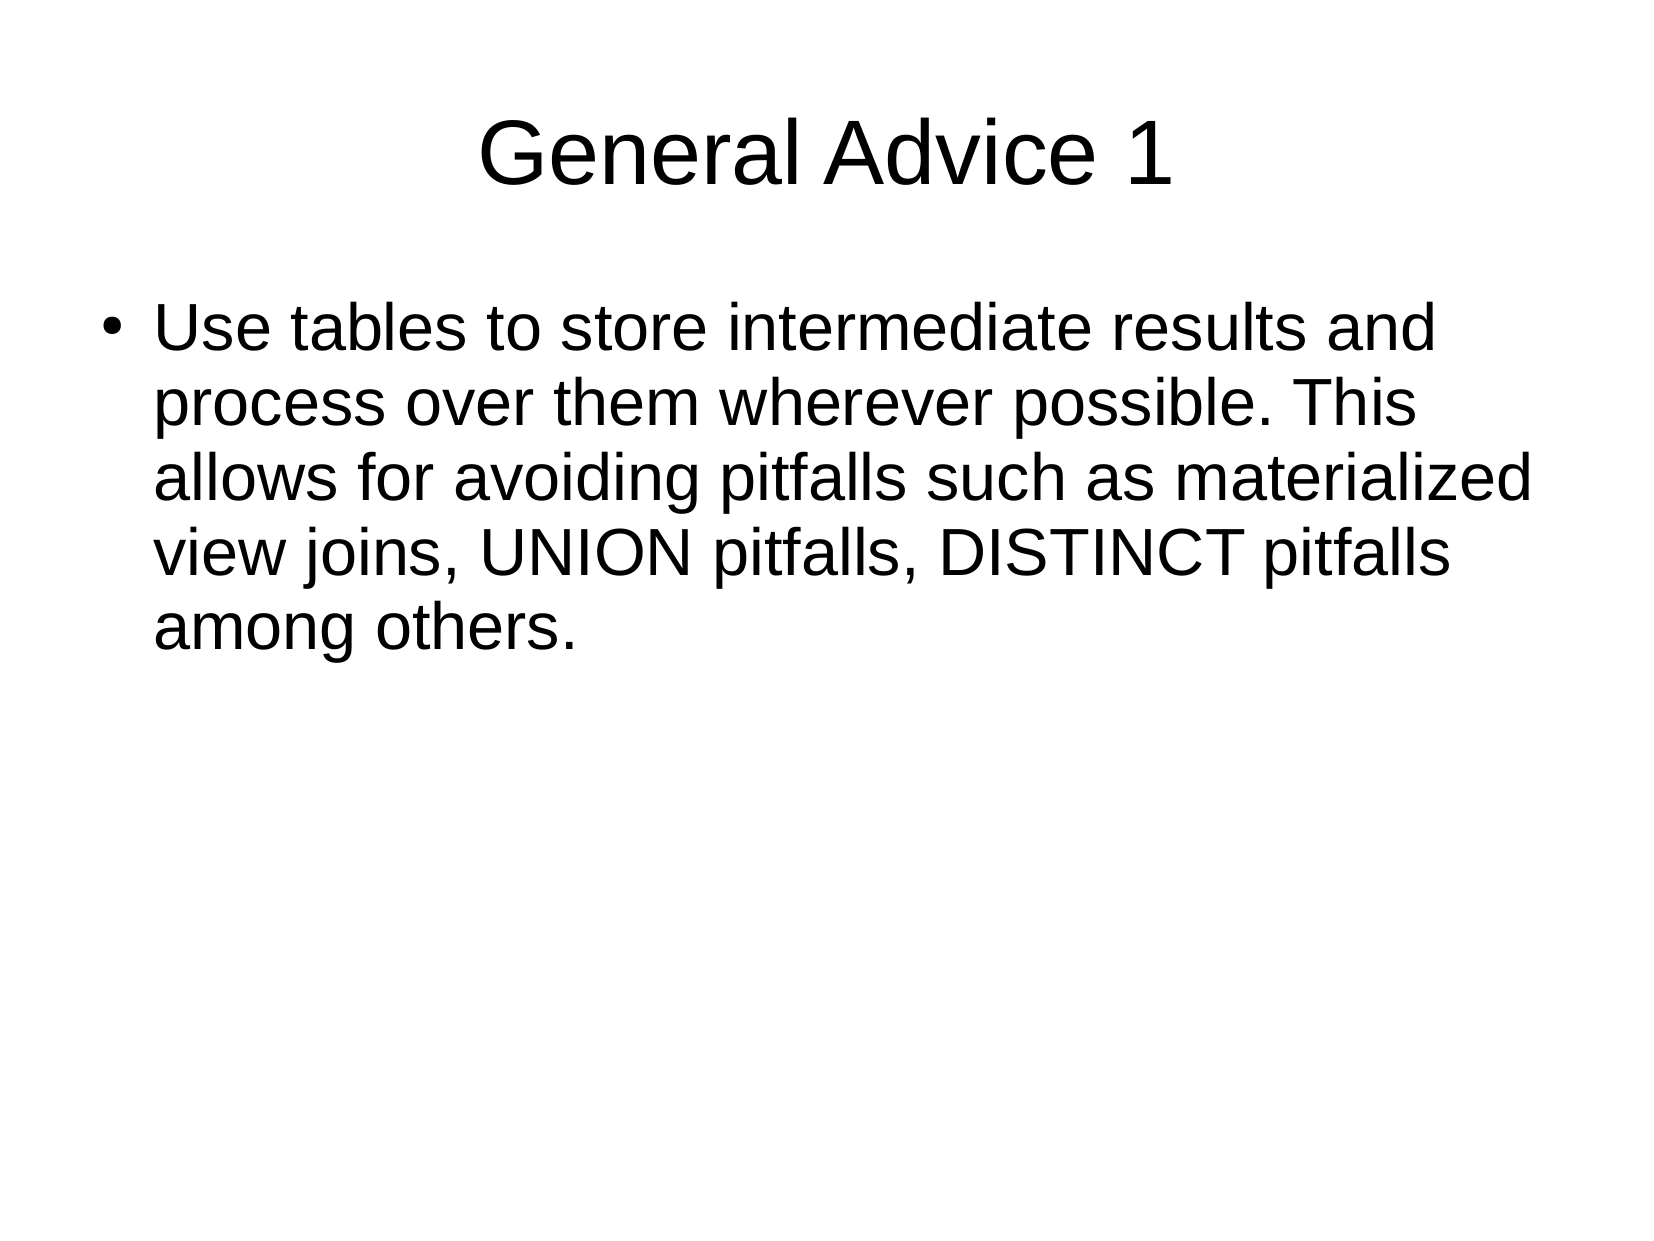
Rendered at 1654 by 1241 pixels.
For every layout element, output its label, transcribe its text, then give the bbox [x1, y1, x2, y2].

title General Advice 1 [82, 49, 1571, 257]
list Use tables to store intermediate results and process over them wherever possible. This allows for avoiding pitfalls such as materialized view joins, UNION pitfalls, DISTINCT pitfalls among others. [82, 290, 1538, 1010]
